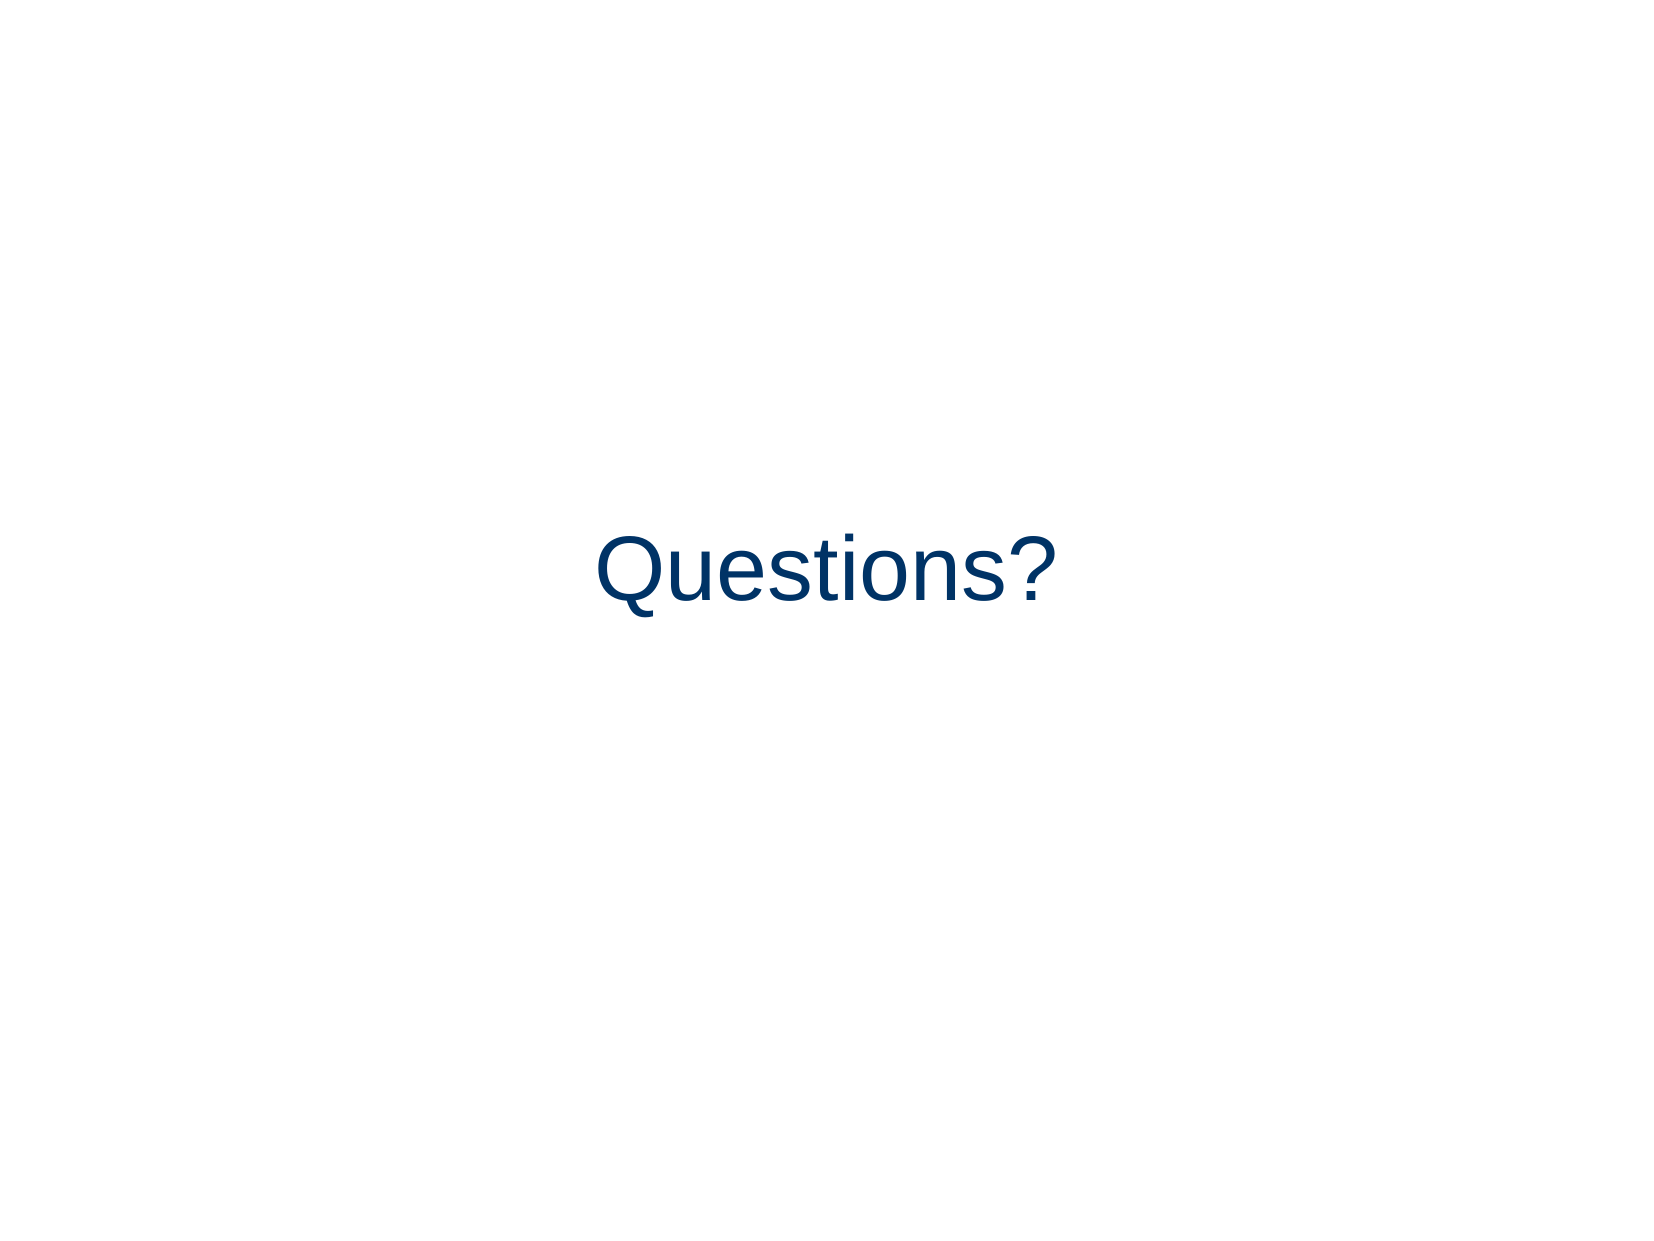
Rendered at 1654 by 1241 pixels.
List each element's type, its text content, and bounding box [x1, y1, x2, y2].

title Questions? [82, 465, 1571, 673]
